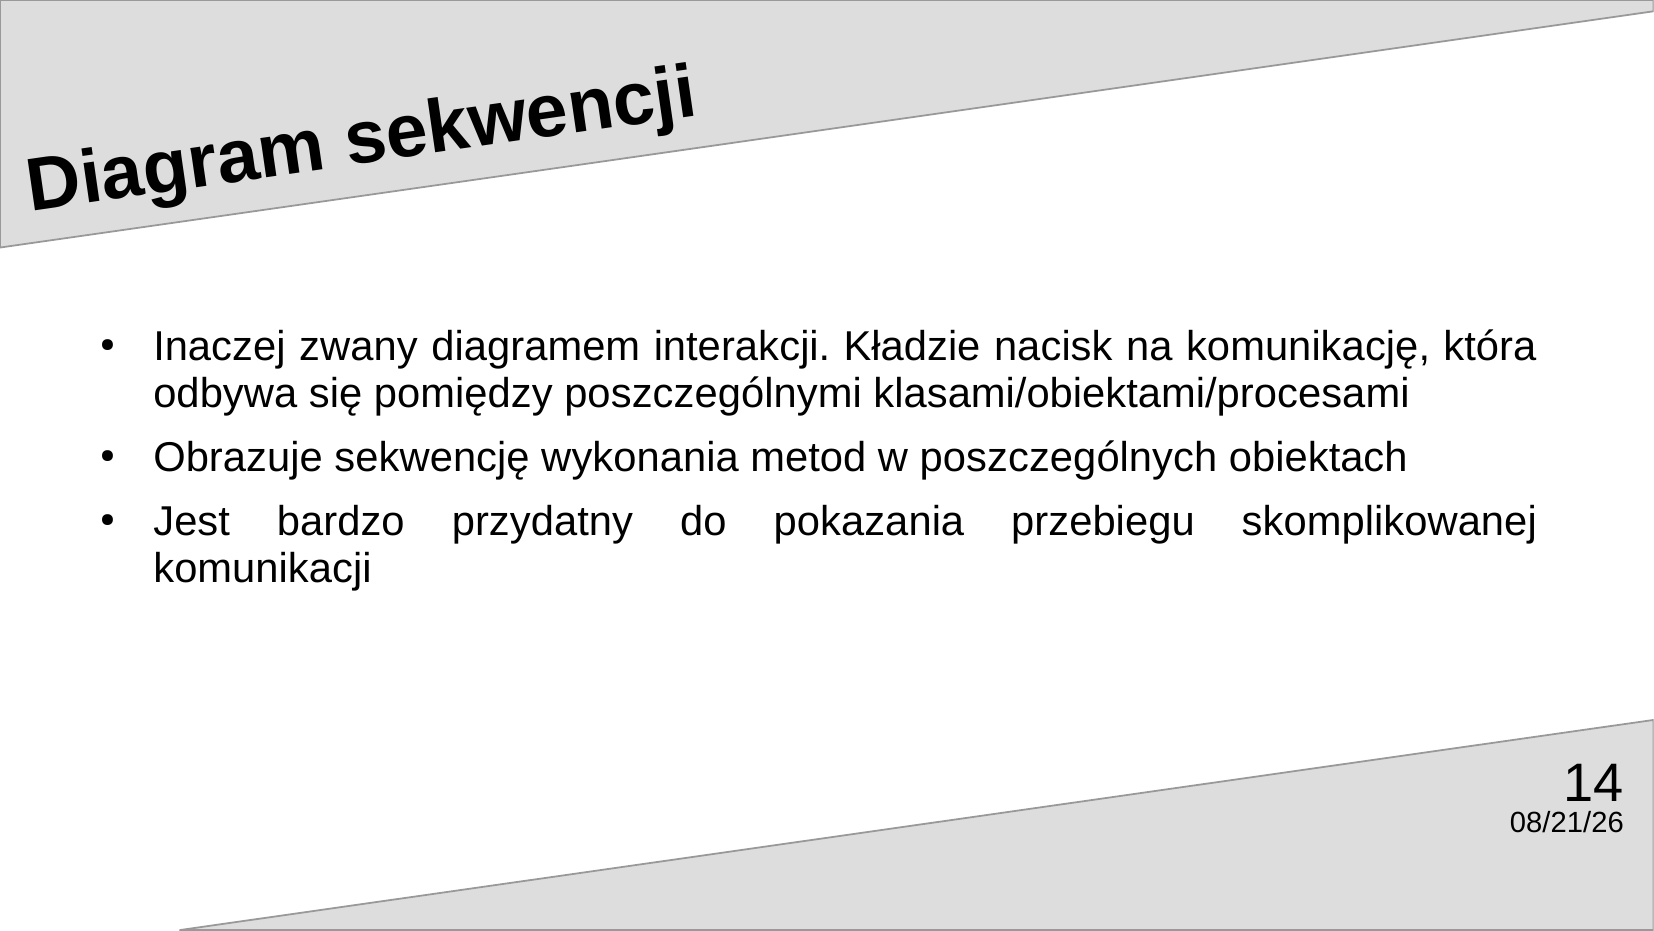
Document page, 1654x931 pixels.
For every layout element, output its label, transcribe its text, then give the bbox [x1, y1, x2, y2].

list Inaczej zwany diagramem interakcji. Kładzie nacisk na komunikację, która odbywa się pomiędzy poszczególnymi klasami/obiektami/procesami Obrazuje sekwencję wykonania metod w poszczególnych obiektach Jest bardzo przydatny do pokazania przebiegu skomplikowanej komunikacji [82, 323, 1538, 863]
title Diagram sekwencji [15, 0, 1500, 264]
